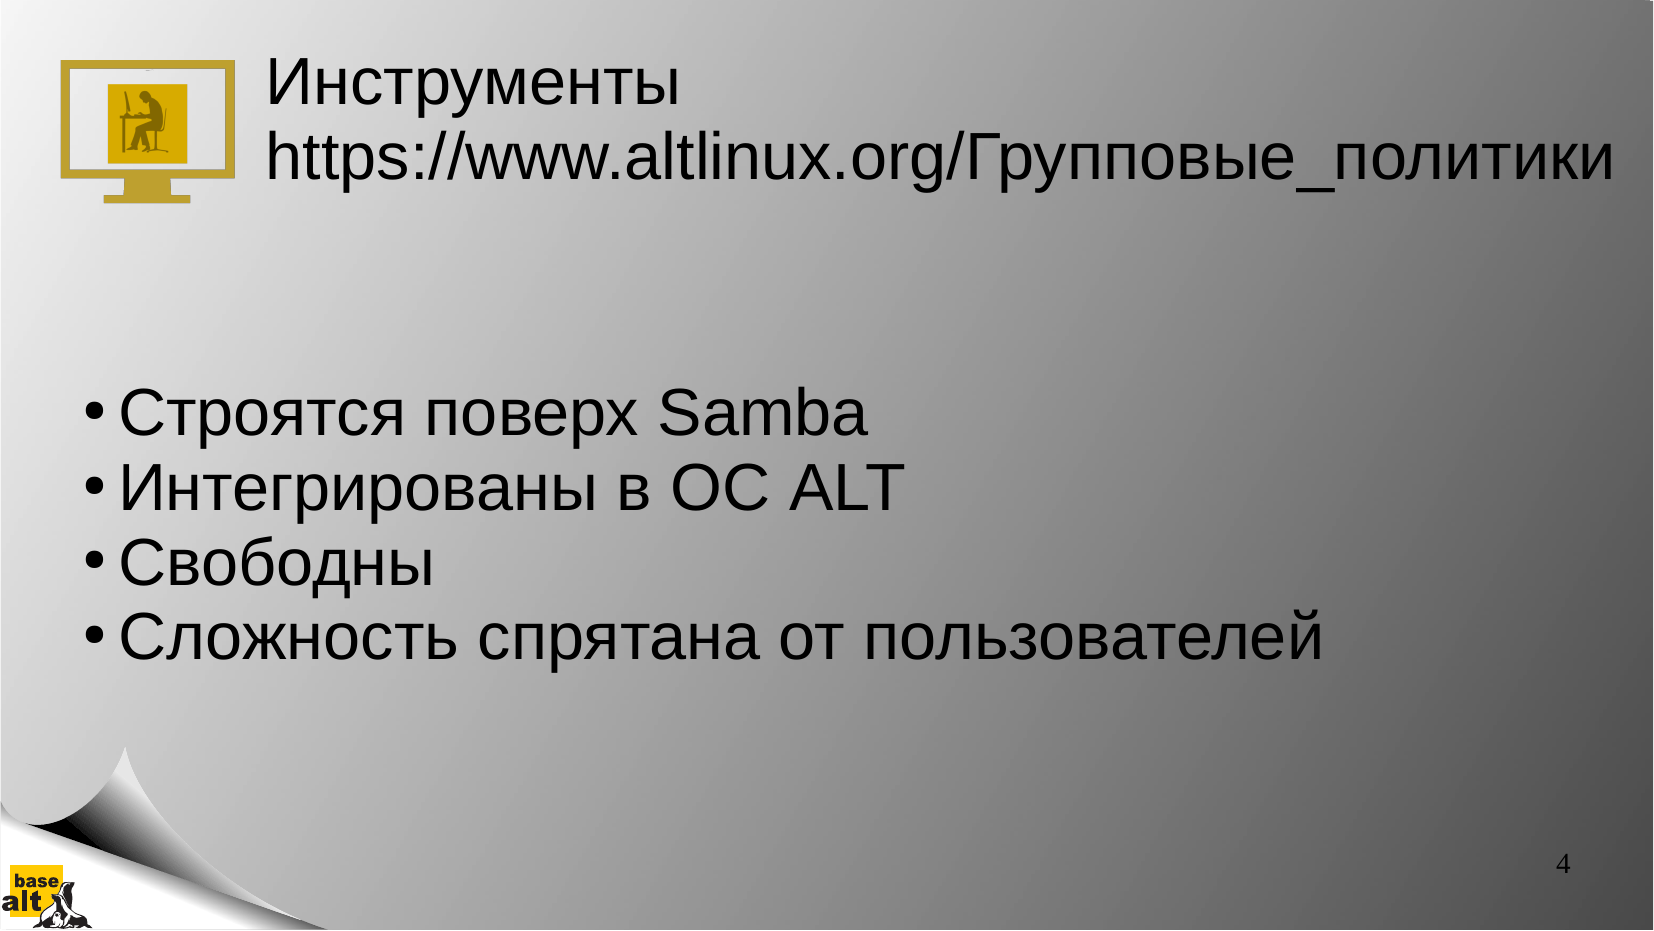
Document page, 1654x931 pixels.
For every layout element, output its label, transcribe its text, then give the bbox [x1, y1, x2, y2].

picture [59, 58, 237, 204]
title Инструменты https://www.altlinux.org/Групповые_политики [265, 41, 1654, 197]
subtitle Строятся поверх Samba Интегрированы в ОС ALT Свободны Сложность спрятана от пользователей [82, 217, 1571, 757]
